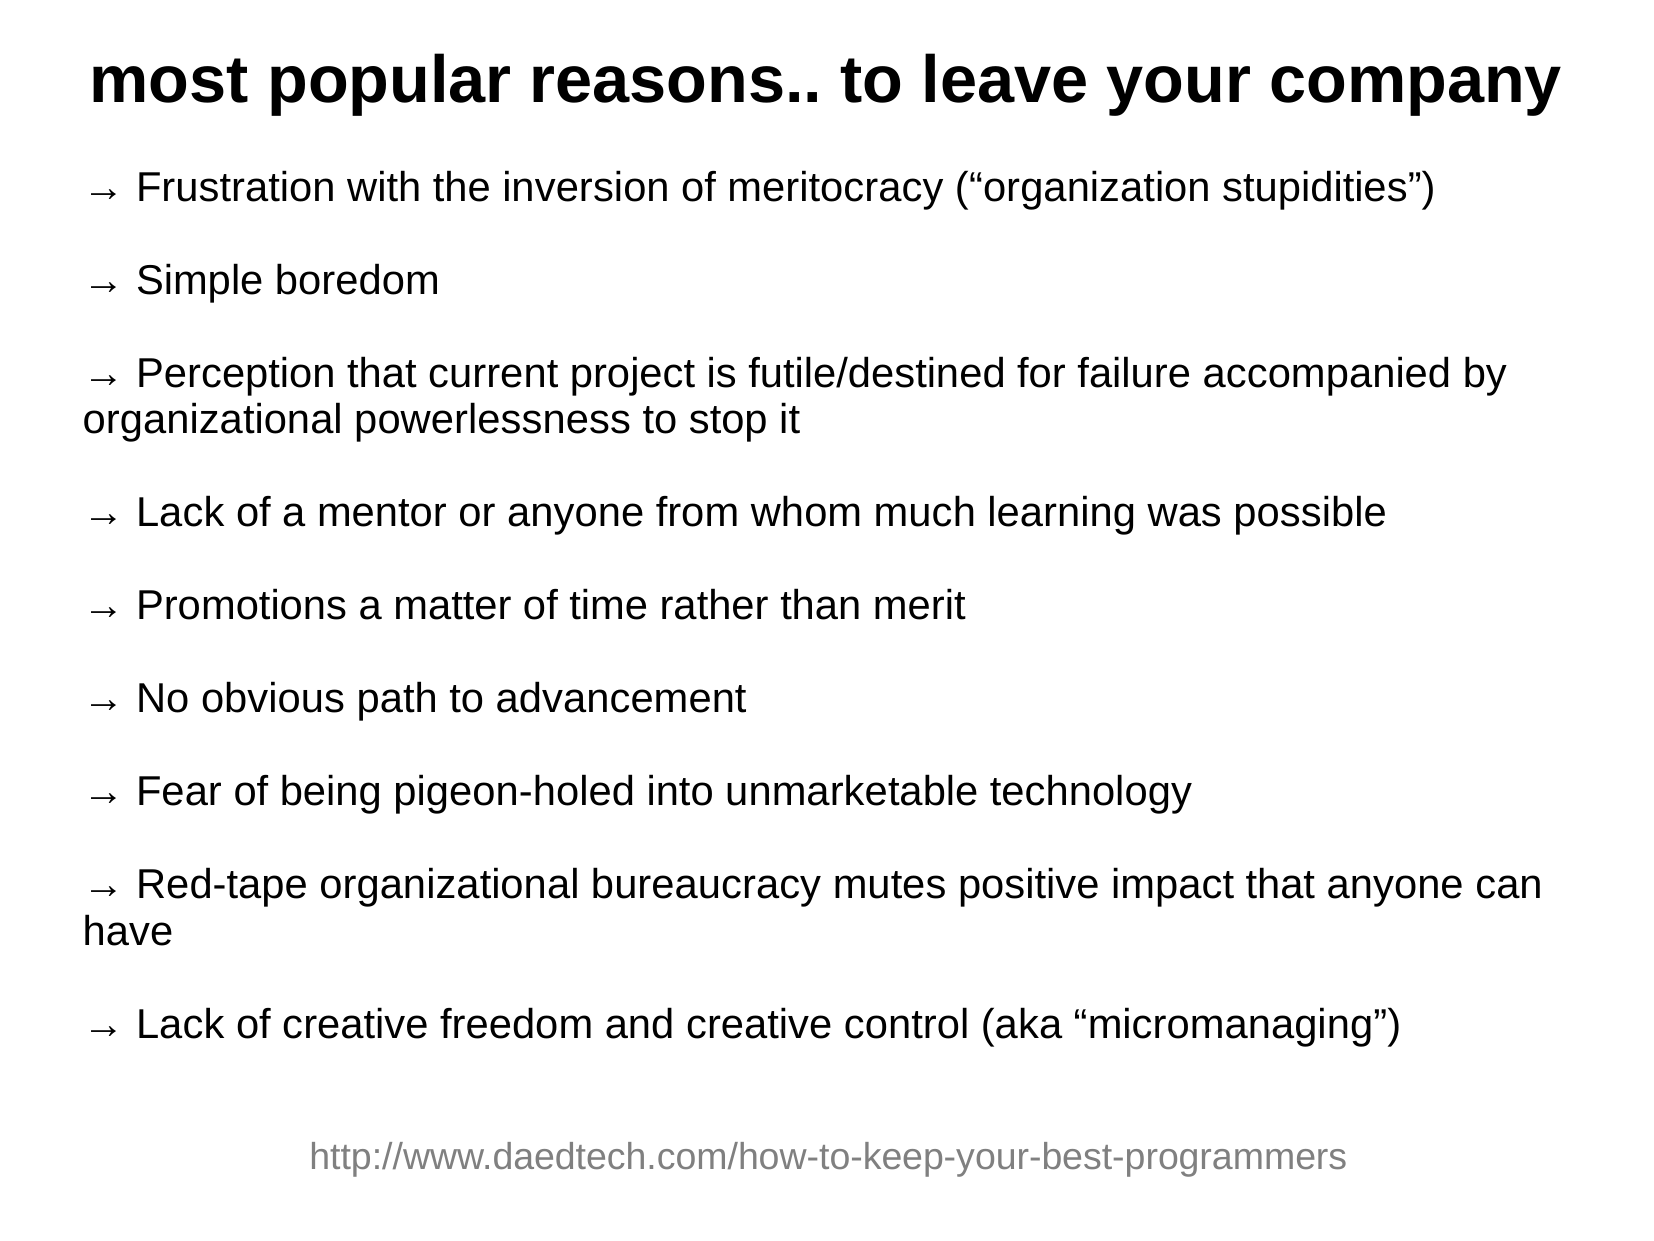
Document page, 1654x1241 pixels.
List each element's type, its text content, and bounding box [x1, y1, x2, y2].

subtitle most popular reasons.. to leave your company → Frustration with the inversion of meritocracy (“organization stupidities”) → Simple boredom → Perception that current project is futile/destined for failure accompanied by organizational powerlessness to stop it → Lack of a mentor or anyone from whom much learning was possible → Promotions a matter of time rather than merit → No obvious path to advancement → Fear of being pigeon-holed into unmarketable technology → Red-tape organizational bureaucracy mutes positive impact that anyone can have → Lack of creative freedom and creative control (aka “micromanaging”) [82, 42, 1571, 1159]
text_box http://www.daedtech.com/how-to-keep-your-best-programmers [294, 1128, 1359, 1186]
